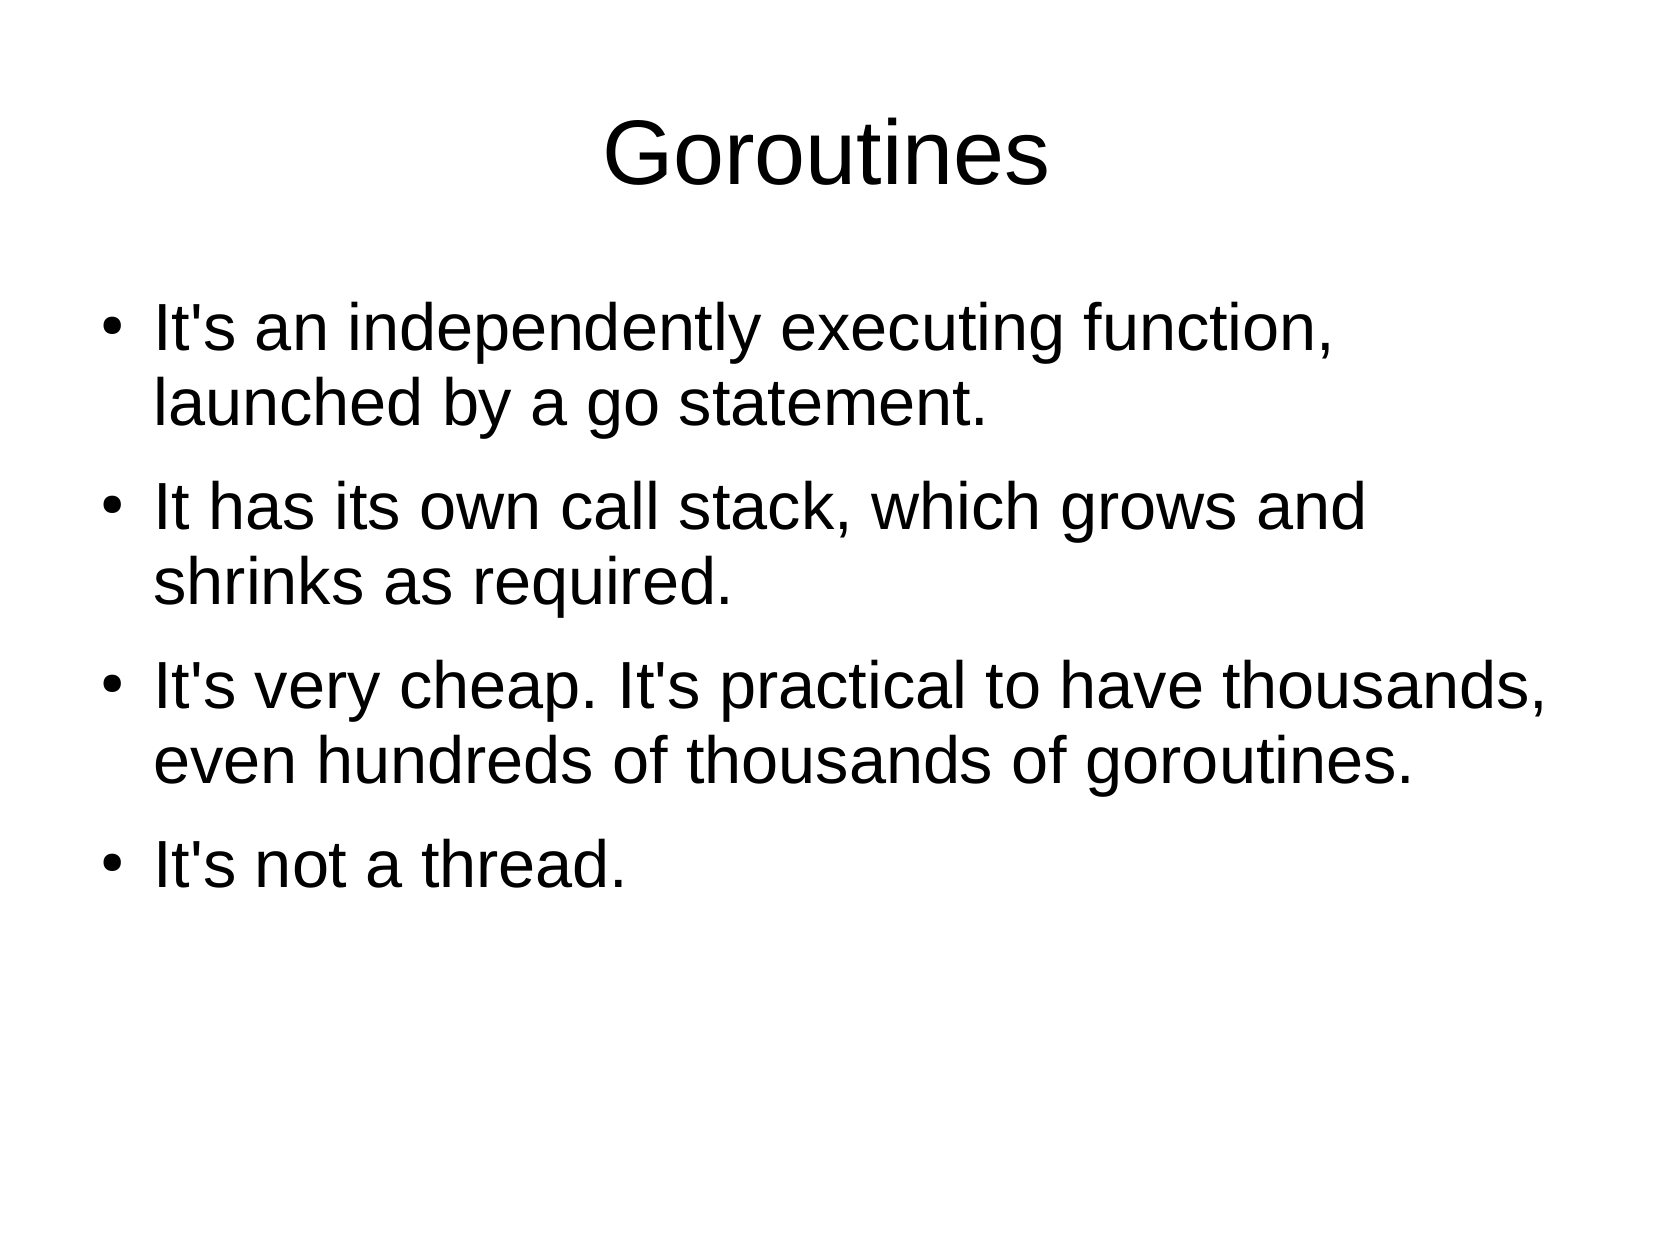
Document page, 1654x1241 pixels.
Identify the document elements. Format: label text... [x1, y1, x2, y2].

title Goroutines [82, 49, 1571, 257]
list It's an independently executing function, launched by a go statement. It has its own call stack, which grows and shrinks as required. It's very cheap. It's practical to have thousands, even hundreds of thousands of goroutines. It's not a thread. [82, 290, 1571, 1010]
